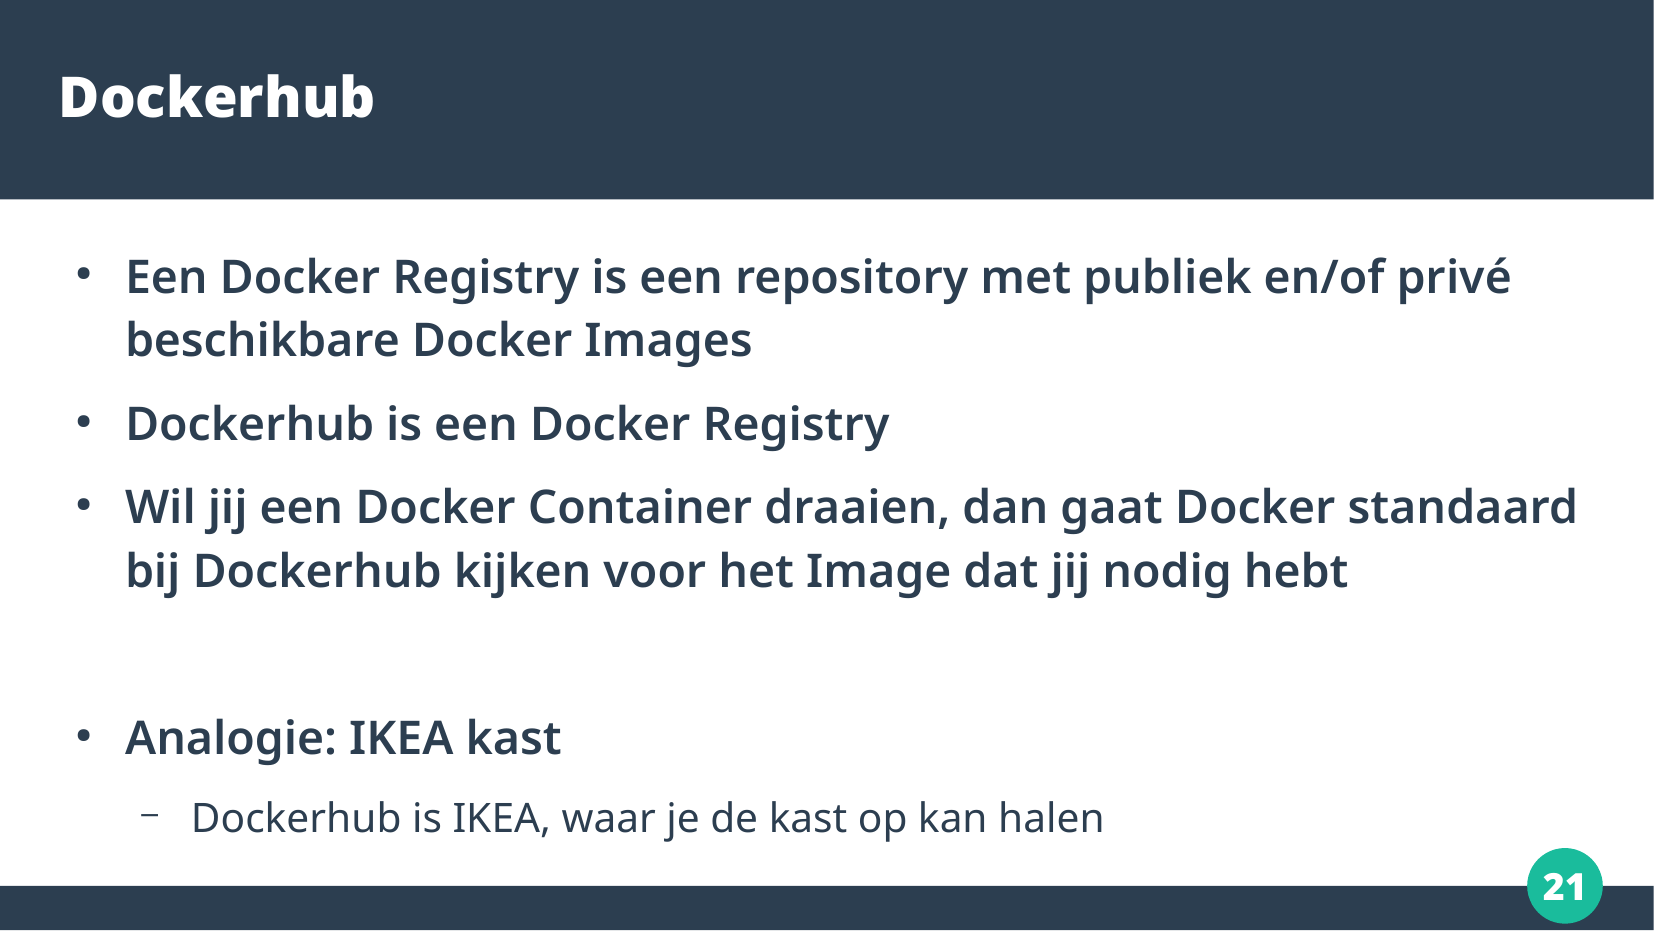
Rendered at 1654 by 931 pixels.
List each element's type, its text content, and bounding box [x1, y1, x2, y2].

title Dockerhub [59, 37, 1595, 156]
list Een Docker Registry is een repository met publiek en/of privé beschikbare Docker Images Dockerhub is een Docker Registry Wil jij een Docker Container draaien, dan gaat Docker standaard bij Dockerhub kijken voor het Image dat jij nodig hebt Analogie: IKEA kast Dockerhub is IKEA, waar je de kast op kan halen [59, 243, 1595, 864]
